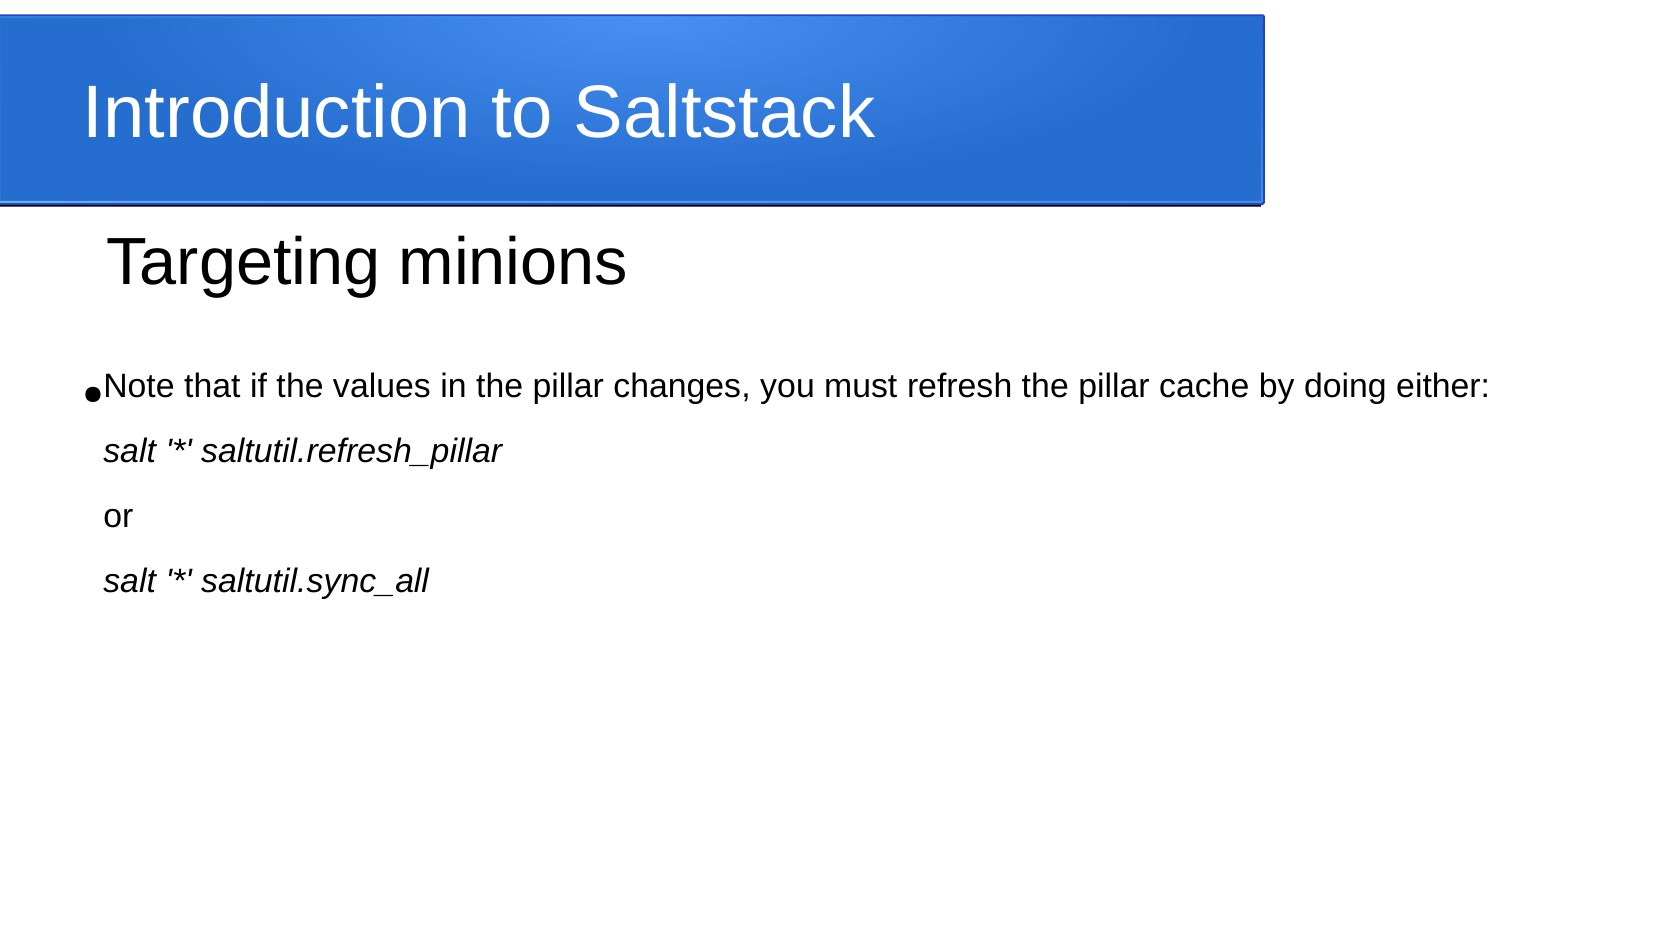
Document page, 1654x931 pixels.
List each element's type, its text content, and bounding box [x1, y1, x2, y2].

subtitle Targeting minions Note that if the values in the pillar changes, you must refresh the pillar cache by doing either: salt '*' saltutil.refresh_pillar or salt '*' saltutil.sync_all [82, 224, 1571, 764]
title Introduction to Saltstack [82, 35, 1235, 189]
